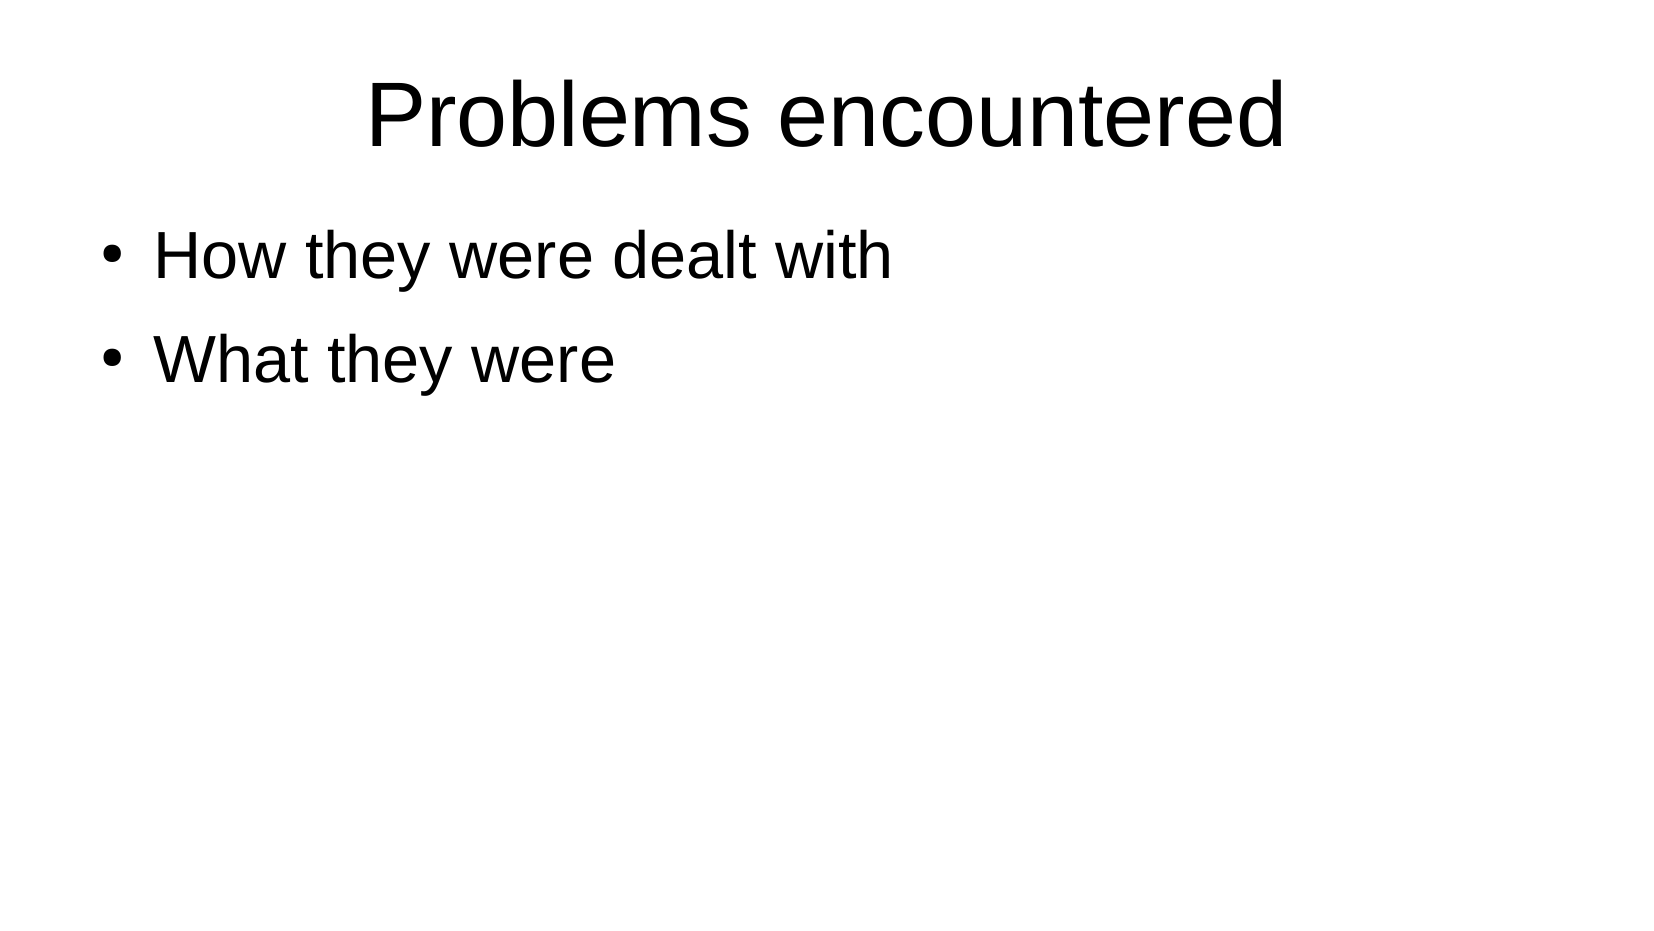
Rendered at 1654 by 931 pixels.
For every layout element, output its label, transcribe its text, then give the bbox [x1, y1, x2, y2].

list How they were dealt with What they were [82, 217, 1571, 758]
title Problems encountered [82, 37, 1571, 193]
